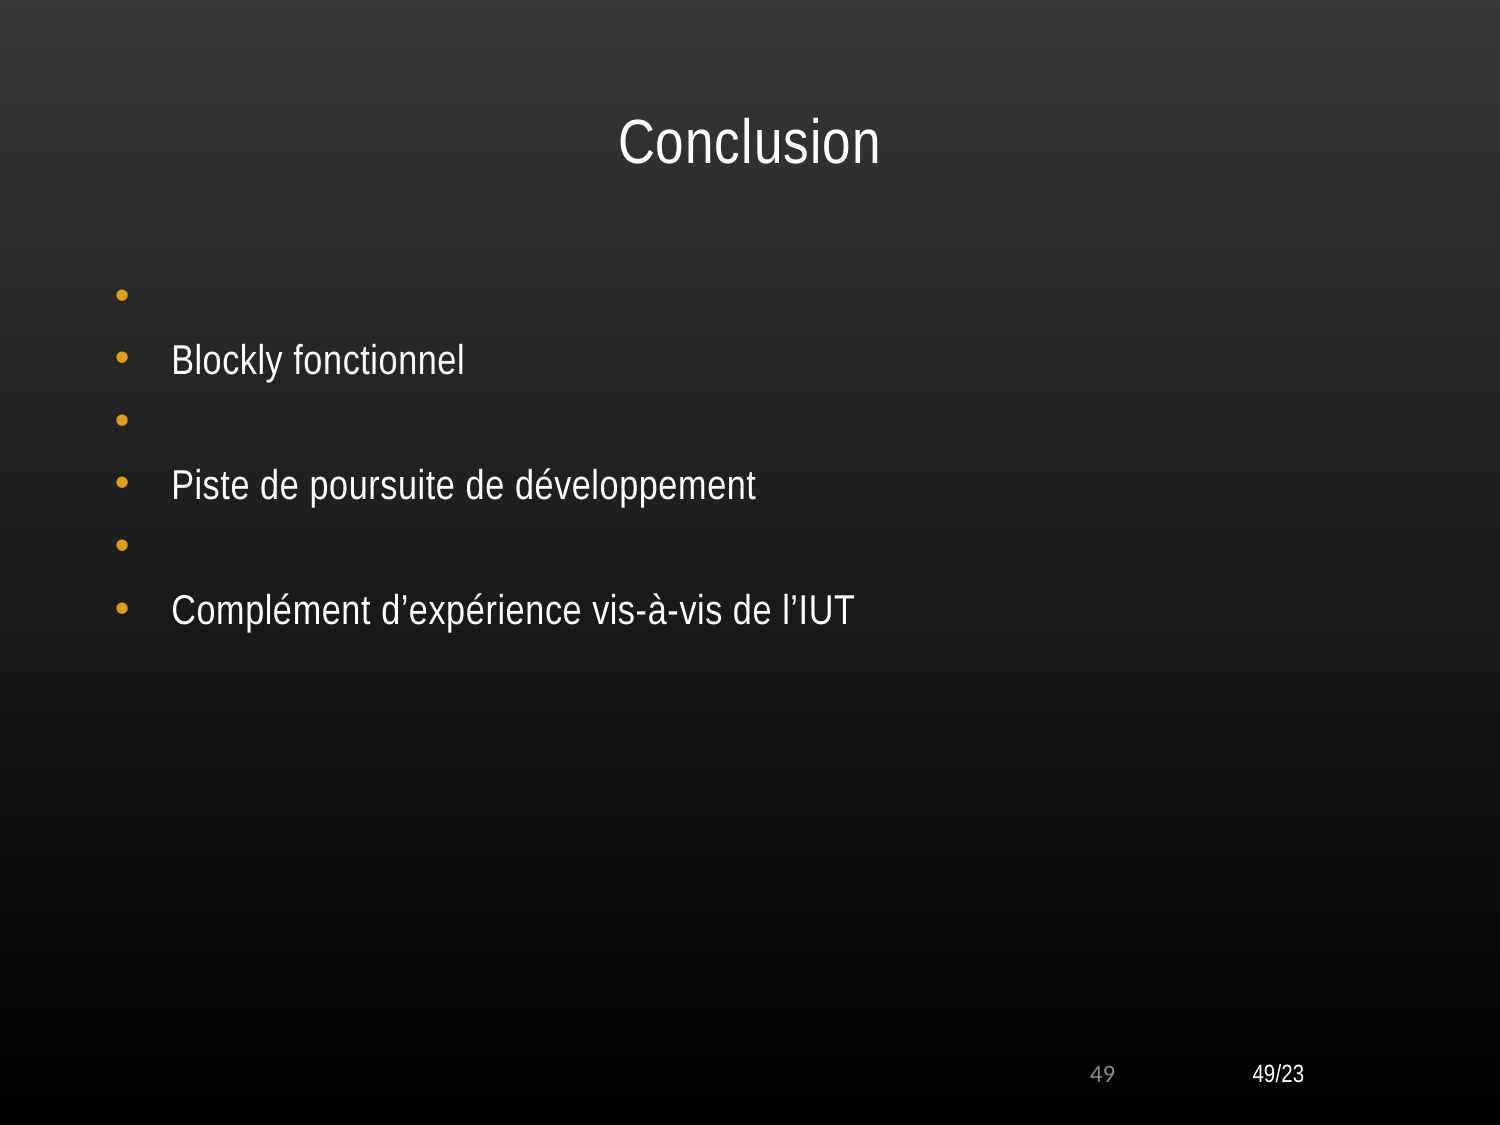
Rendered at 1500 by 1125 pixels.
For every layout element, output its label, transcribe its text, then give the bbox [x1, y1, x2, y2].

text_box <numéro>/23 [1237, 1042, 1401, 1103]
title Conclusion [99, 45, 1400, 233]
list Blockly fonctionnel Piste de poursuite de développement Complément d’expérience vis-à-vis de l’IUT [99, 262, 1400, 938]
